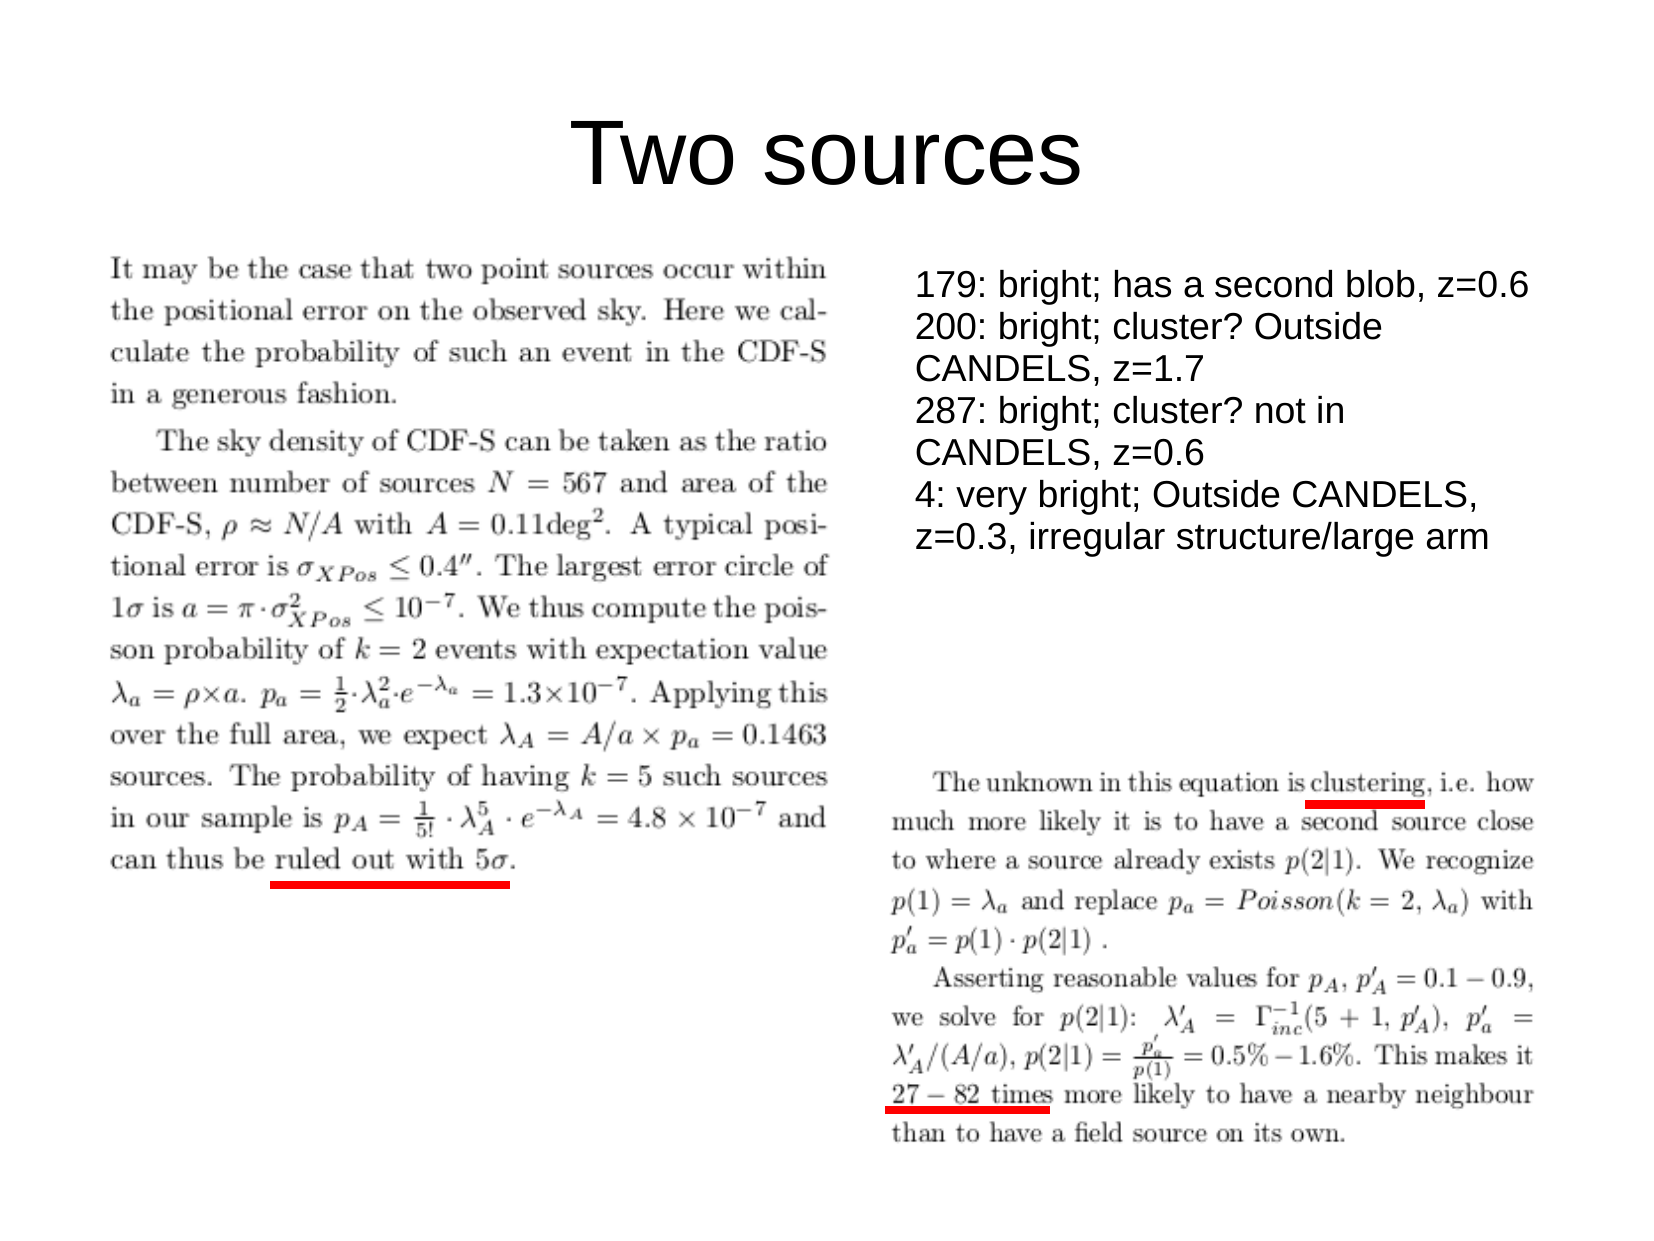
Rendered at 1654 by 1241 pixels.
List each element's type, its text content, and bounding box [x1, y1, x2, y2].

title Two sources [82, 49, 1571, 257]
picture [885, 764, 1561, 1156]
text_box 179: bright; has a second blob, z=0.6 200: bright; cluster? Outside CANDELS, z=1.7 287: bright; cluster? not in CANDELS, z=0.6 4: very bright; Outside CANDELS, z=0.3, irregular structure/large arm [900, 256, 1546, 566]
picture [105, 245, 844, 886]
